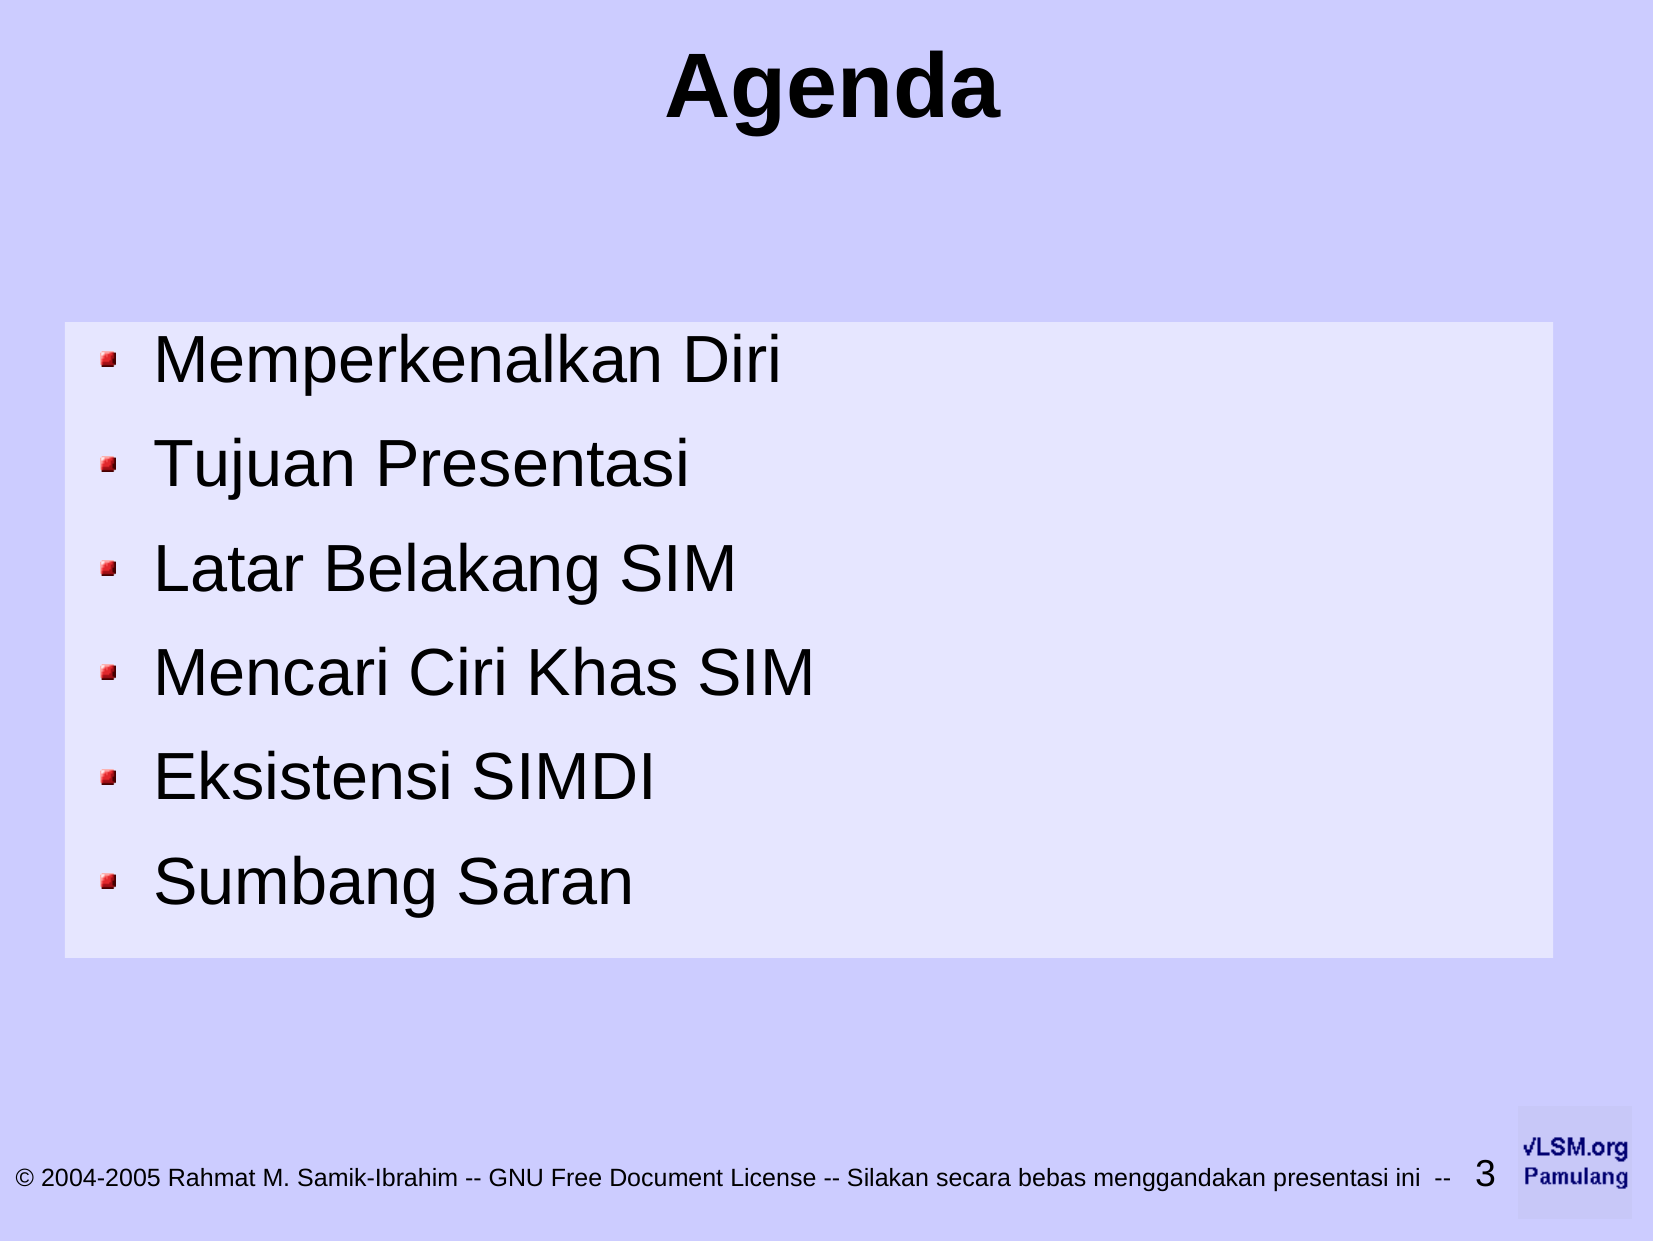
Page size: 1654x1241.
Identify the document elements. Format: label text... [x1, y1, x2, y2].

title Agenda [40, 31, 1625, 142]
list Memperkenalkan Diri Tujuan Presentasi Latar Belakang SIM Mencari Ciri Khas SIM Eksistensi SIMDI Sumbang Saran [64, 322, 1554, 958]
picture [1518, 1106, 1632, 1219]
